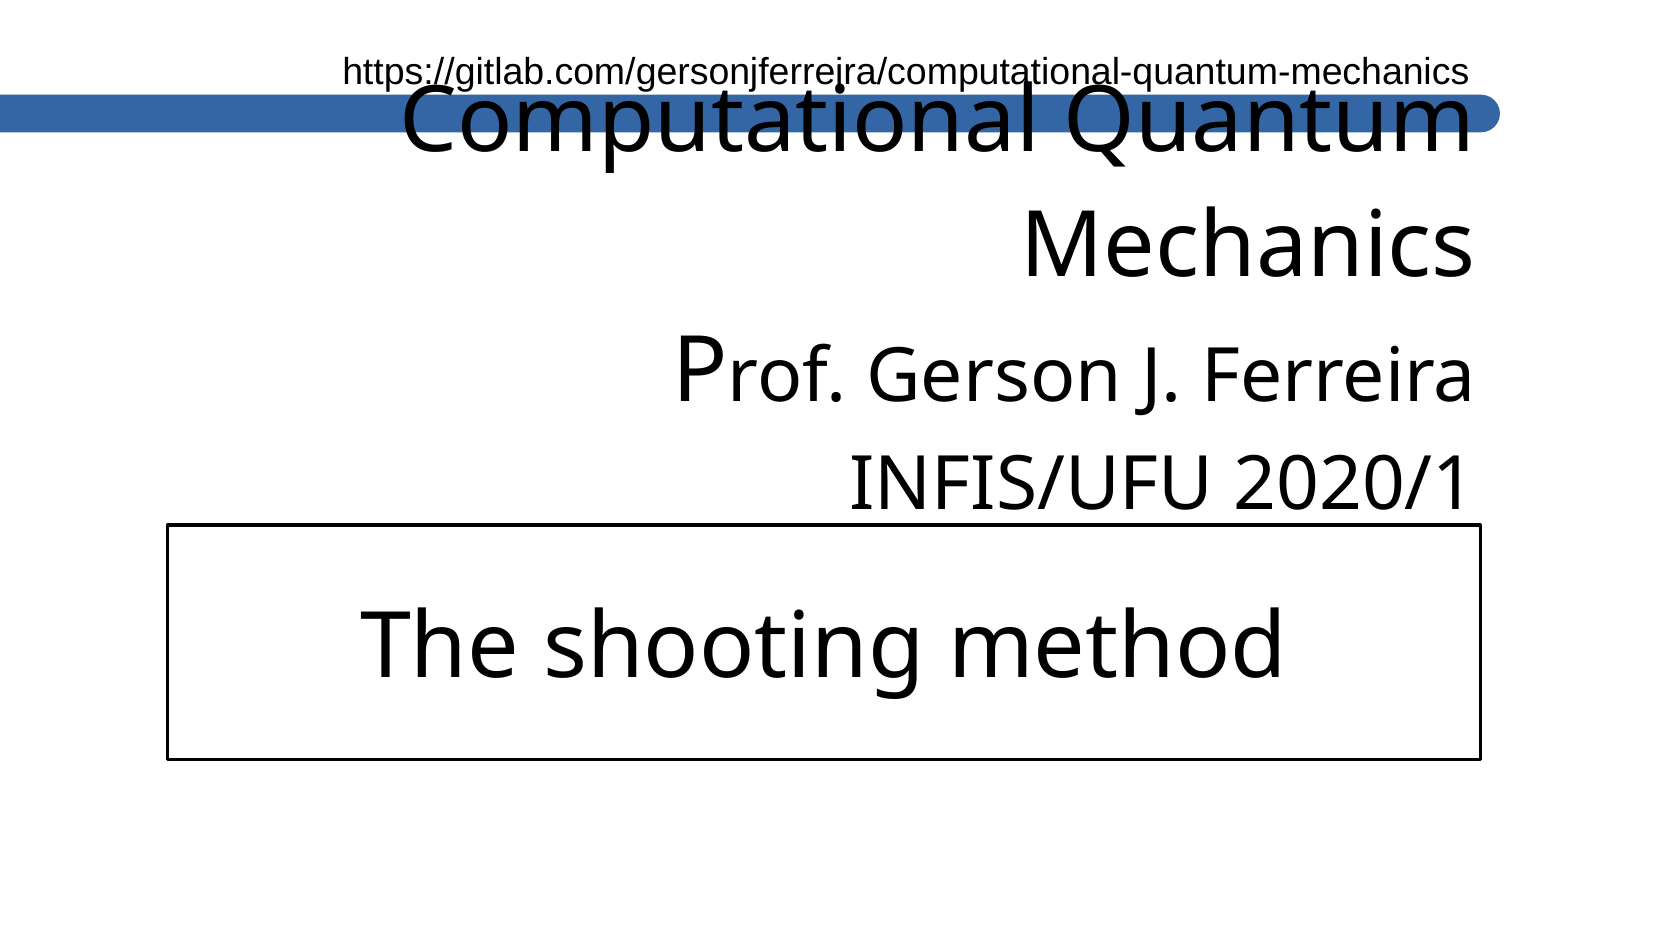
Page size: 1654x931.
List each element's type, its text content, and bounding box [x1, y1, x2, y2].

title The shooting method [167, 525, 1481, 760]
title Computational Quantum Mechanics Prof. Gerson J. Ferreira INFIS/UFU 2020/1 [351, 129, 1477, 456]
text_box https://gitlab.com/gersonjferreira/computational-quantum-mechanics [292, 42, 1501, 100]
